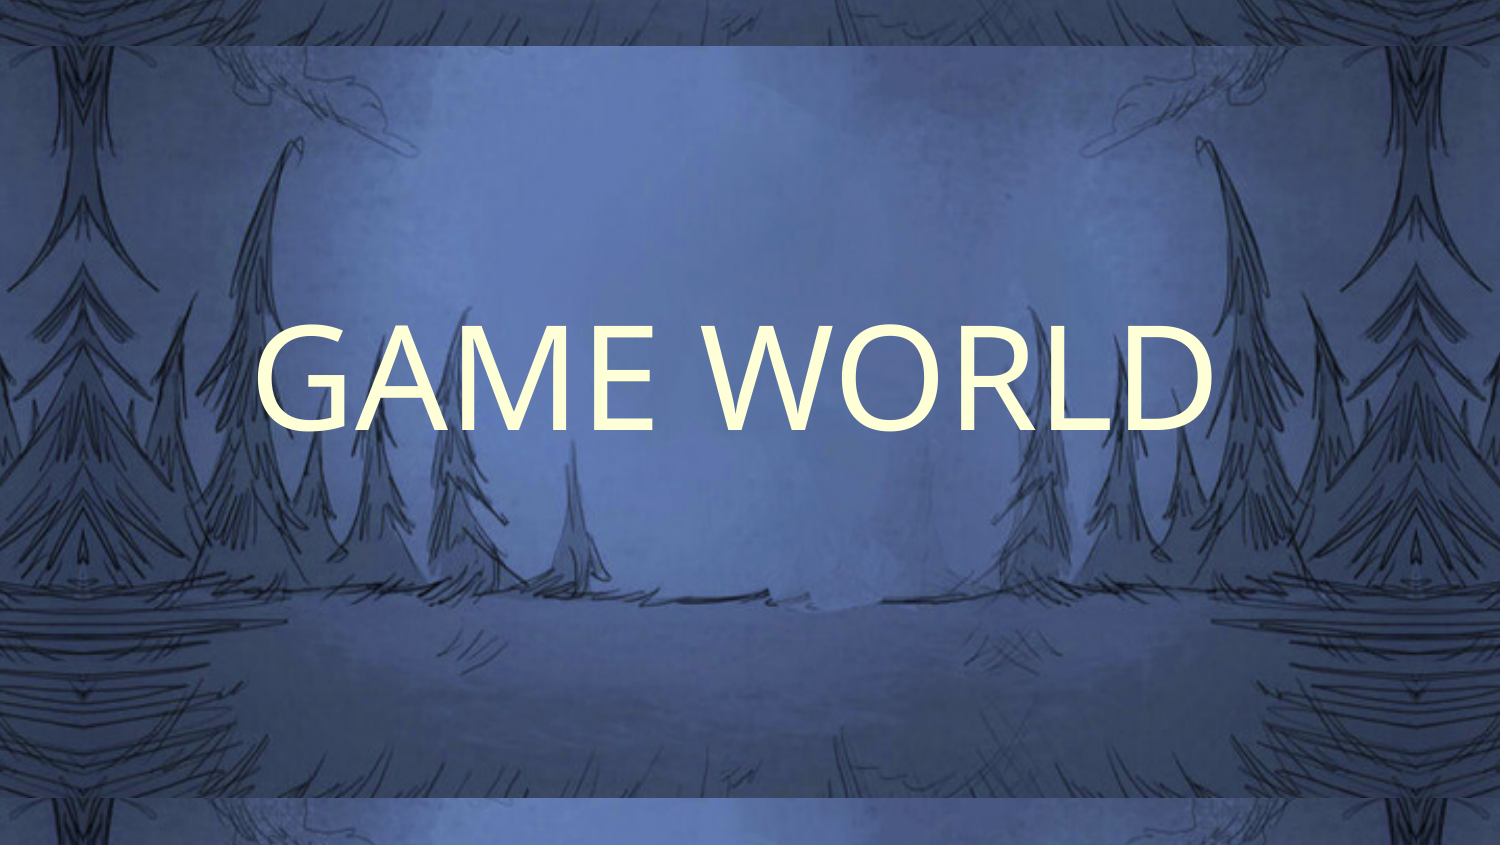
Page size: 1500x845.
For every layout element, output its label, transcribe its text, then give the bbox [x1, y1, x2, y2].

picture [0, 0, 1500, 845]
title GAME WORLD [120, 270, 1351, 421]
